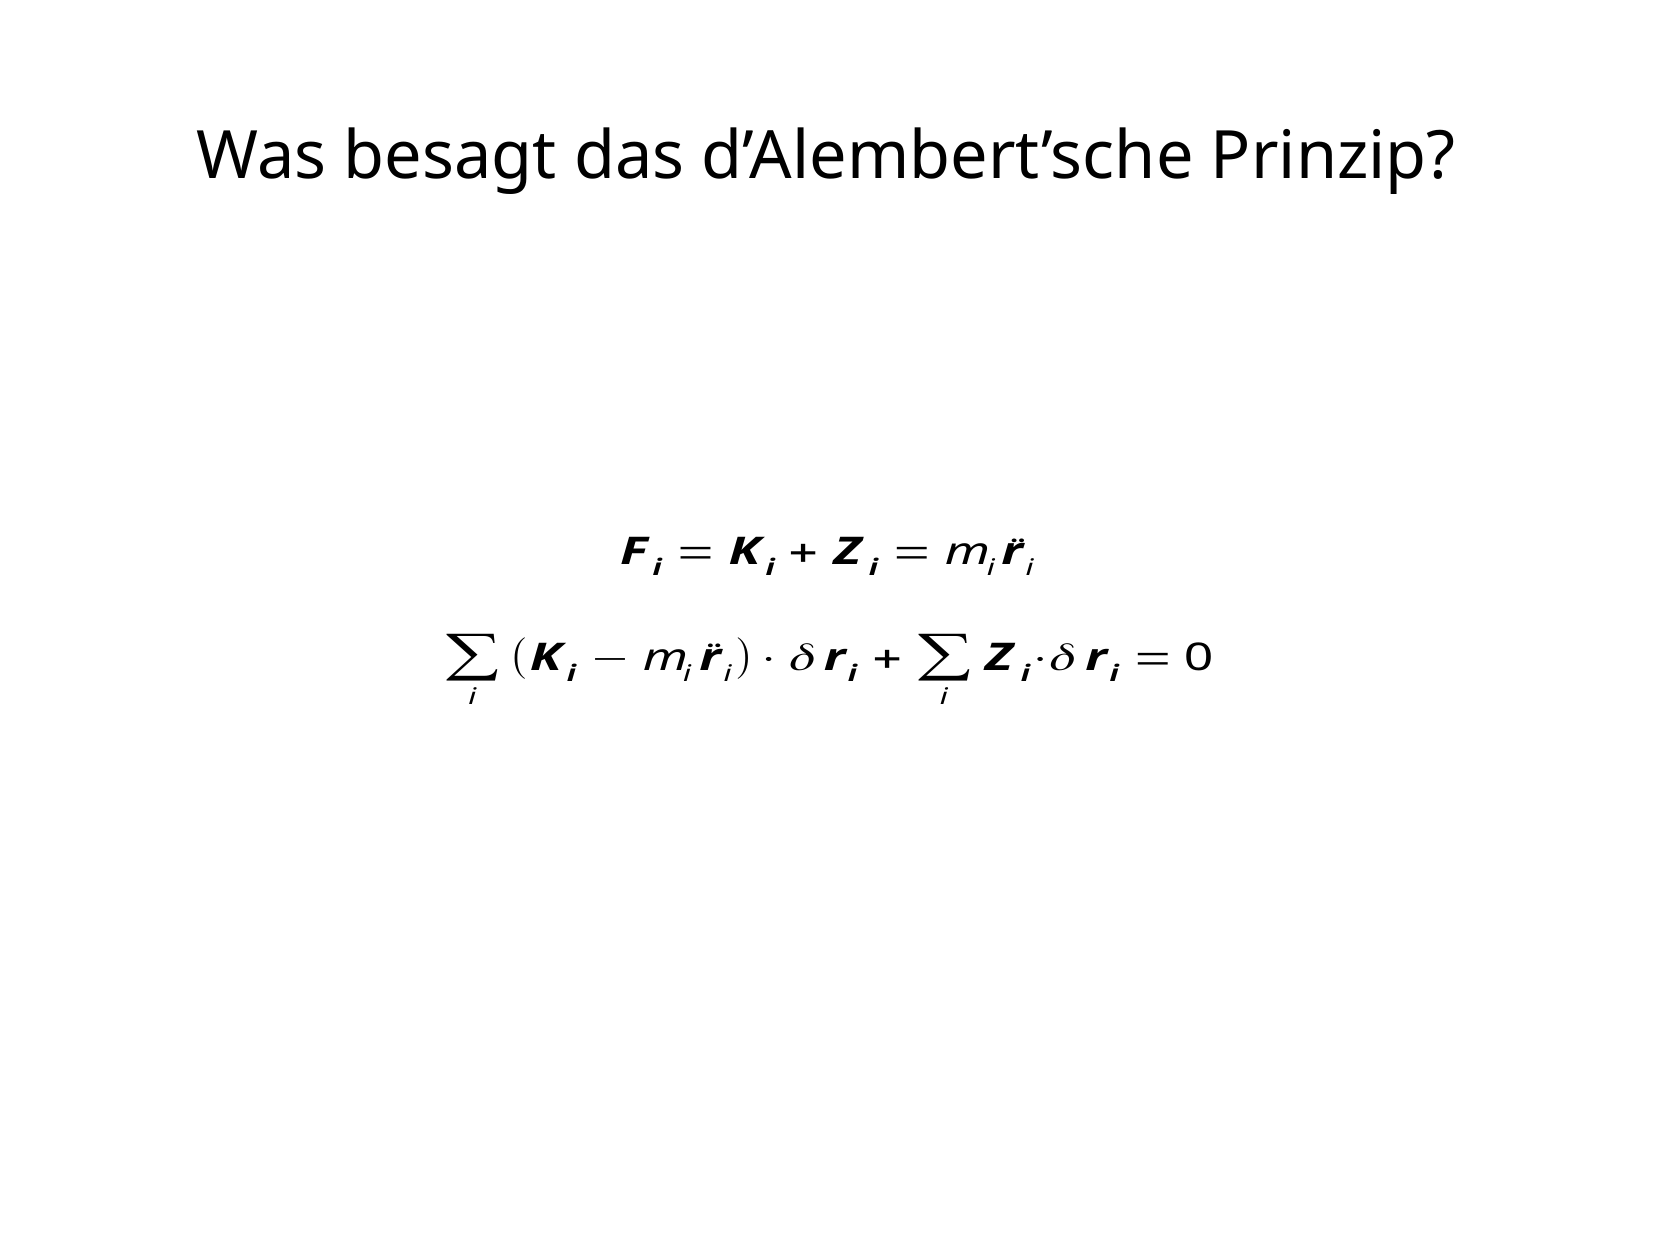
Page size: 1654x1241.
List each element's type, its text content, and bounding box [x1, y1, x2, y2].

chart [436, 528, 1218, 712]
title Was besagt das d’Alembert’sche Prinzip? [82, 49, 1571, 257]
